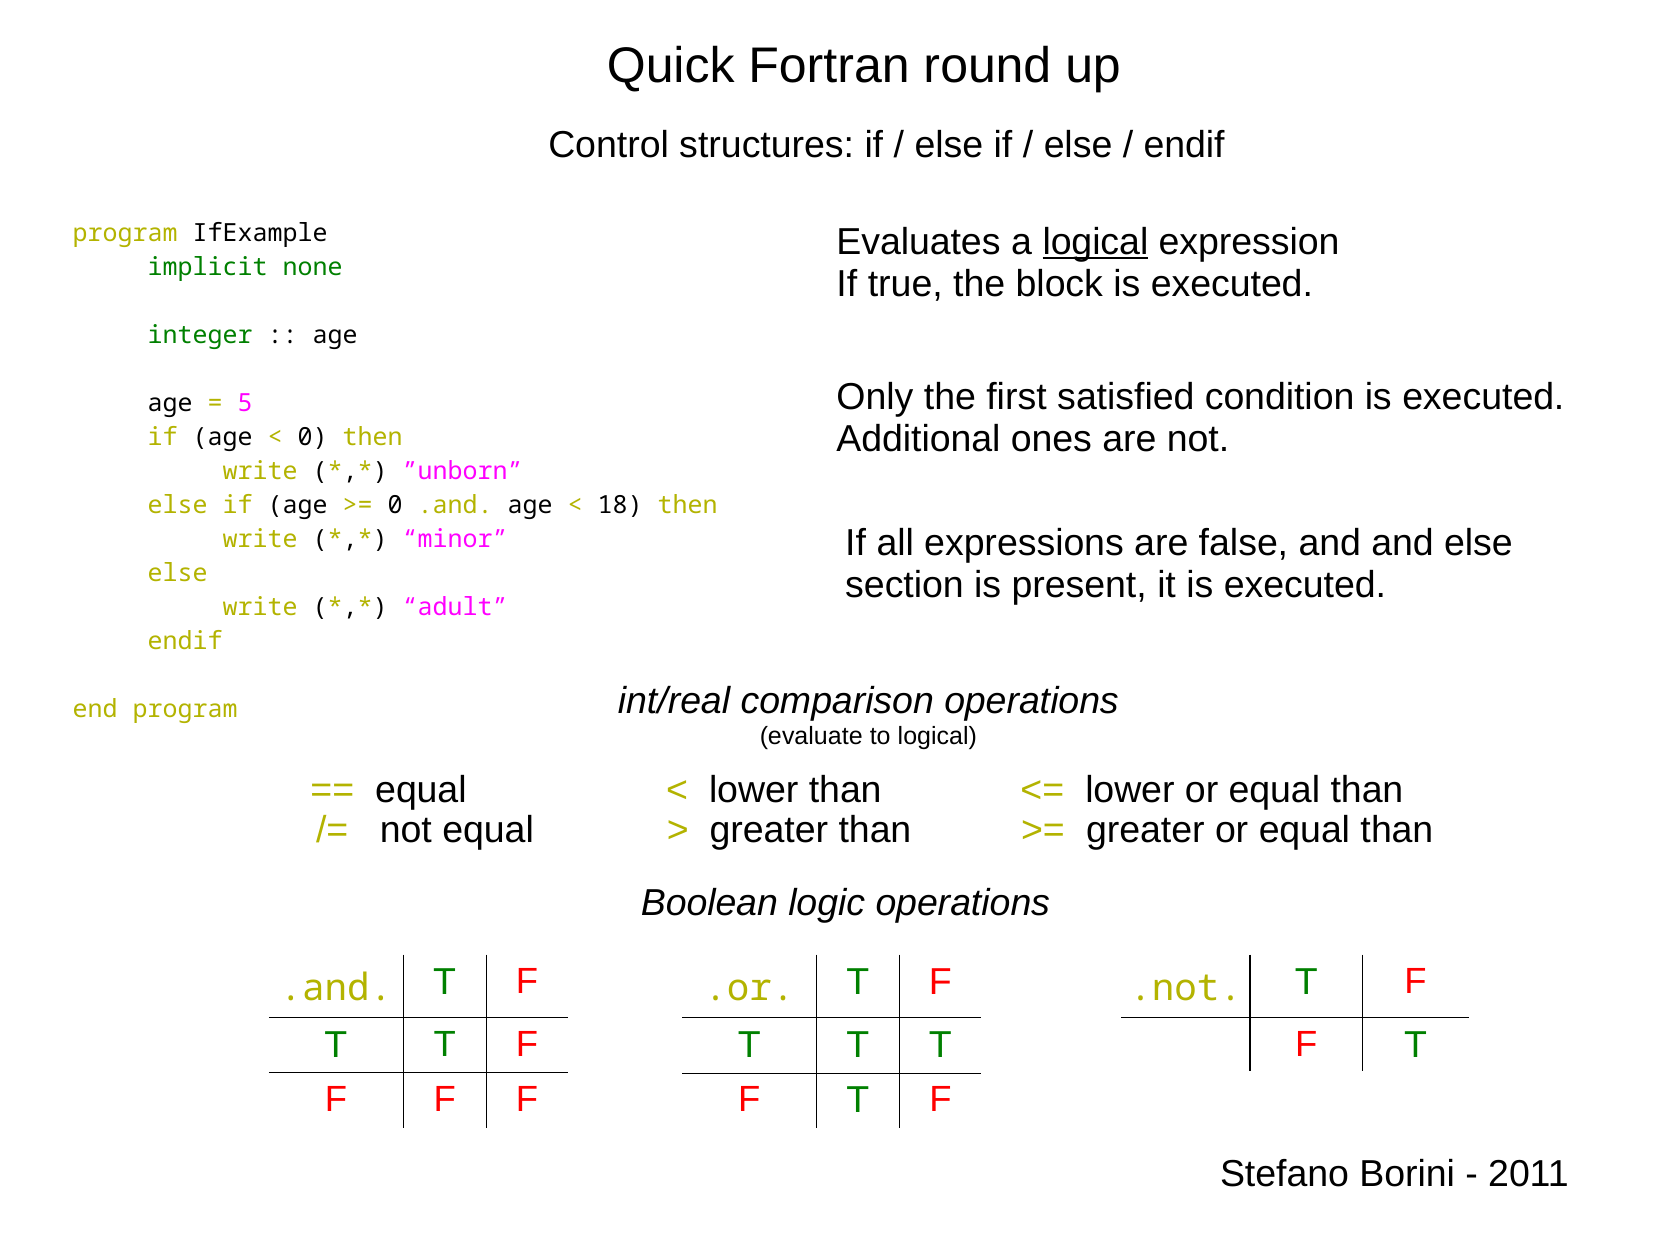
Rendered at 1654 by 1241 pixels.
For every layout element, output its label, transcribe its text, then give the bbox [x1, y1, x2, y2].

table_cell [1121, 1018, 1249, 1071]
table_cell T [1363, 1018, 1469, 1071]
table_header F [1363, 955, 1469, 1017]
table_header .or. [682, 955, 816, 1017]
text_box /= not equal [301, 800, 549, 860]
text_box <= lower or equal than [1005, 761, 1419, 819]
table_cell F [404, 1073, 486, 1128]
text_box If all expressions are false, and and else section is present, it is executed. [830, 514, 1530, 614]
table_header F [900, 955, 981, 1017]
table_header .not. [1121, 955, 1249, 1017]
table_cell F [269, 1073, 403, 1128]
table_cell T [269, 1018, 403, 1072]
table_header T [404, 955, 486, 1017]
table_cell F [1251, 1018, 1362, 1071]
table_cell T [404, 1018, 486, 1072]
text_box > greater than [652, 801, 927, 859]
table_cell F [487, 1073, 568, 1128]
table_cell T [900, 1018, 981, 1073]
text_box >= greater or equal than [1006, 801, 1449, 859]
table_cell F [900, 1074, 981, 1128]
text_box == equal [295, 761, 482, 818]
text_box Only the first satisfied condition is executed. Additional ones are not. [821, 368, 1592, 467]
text_box Evaluates a logical expression If true, the block is executed. [821, 213, 1356, 313]
text_box Boolean logic operations [626, 873, 1067, 931]
table_header T [817, 955, 899, 1017]
table_header .and. [269, 955, 403, 1017]
text_box int/real comparison operations (evaluate to logical) [603, 672, 1136, 758]
table_header F [487, 955, 568, 1017]
table_cell T [817, 1018, 899, 1073]
text_box Control structures: if / else if / else / endif [533, 115, 1241, 173]
table_cell T [817, 1074, 899, 1128]
text_box program IfExample implicit none integer :: age age = 5 if (age < 0) then write (*,*) ”unborn” else if (age >= 0 .and. age < 18) then write (*,*) “minor” else write (*,*) “adult” endif end program [57, 207, 733, 691]
text_box < lower than [651, 761, 897, 819]
table_cell F [487, 1018, 568, 1072]
table_cell T [682, 1018, 816, 1073]
table_header T [1251, 955, 1362, 1017]
table_cell F [682, 1074, 816, 1128]
